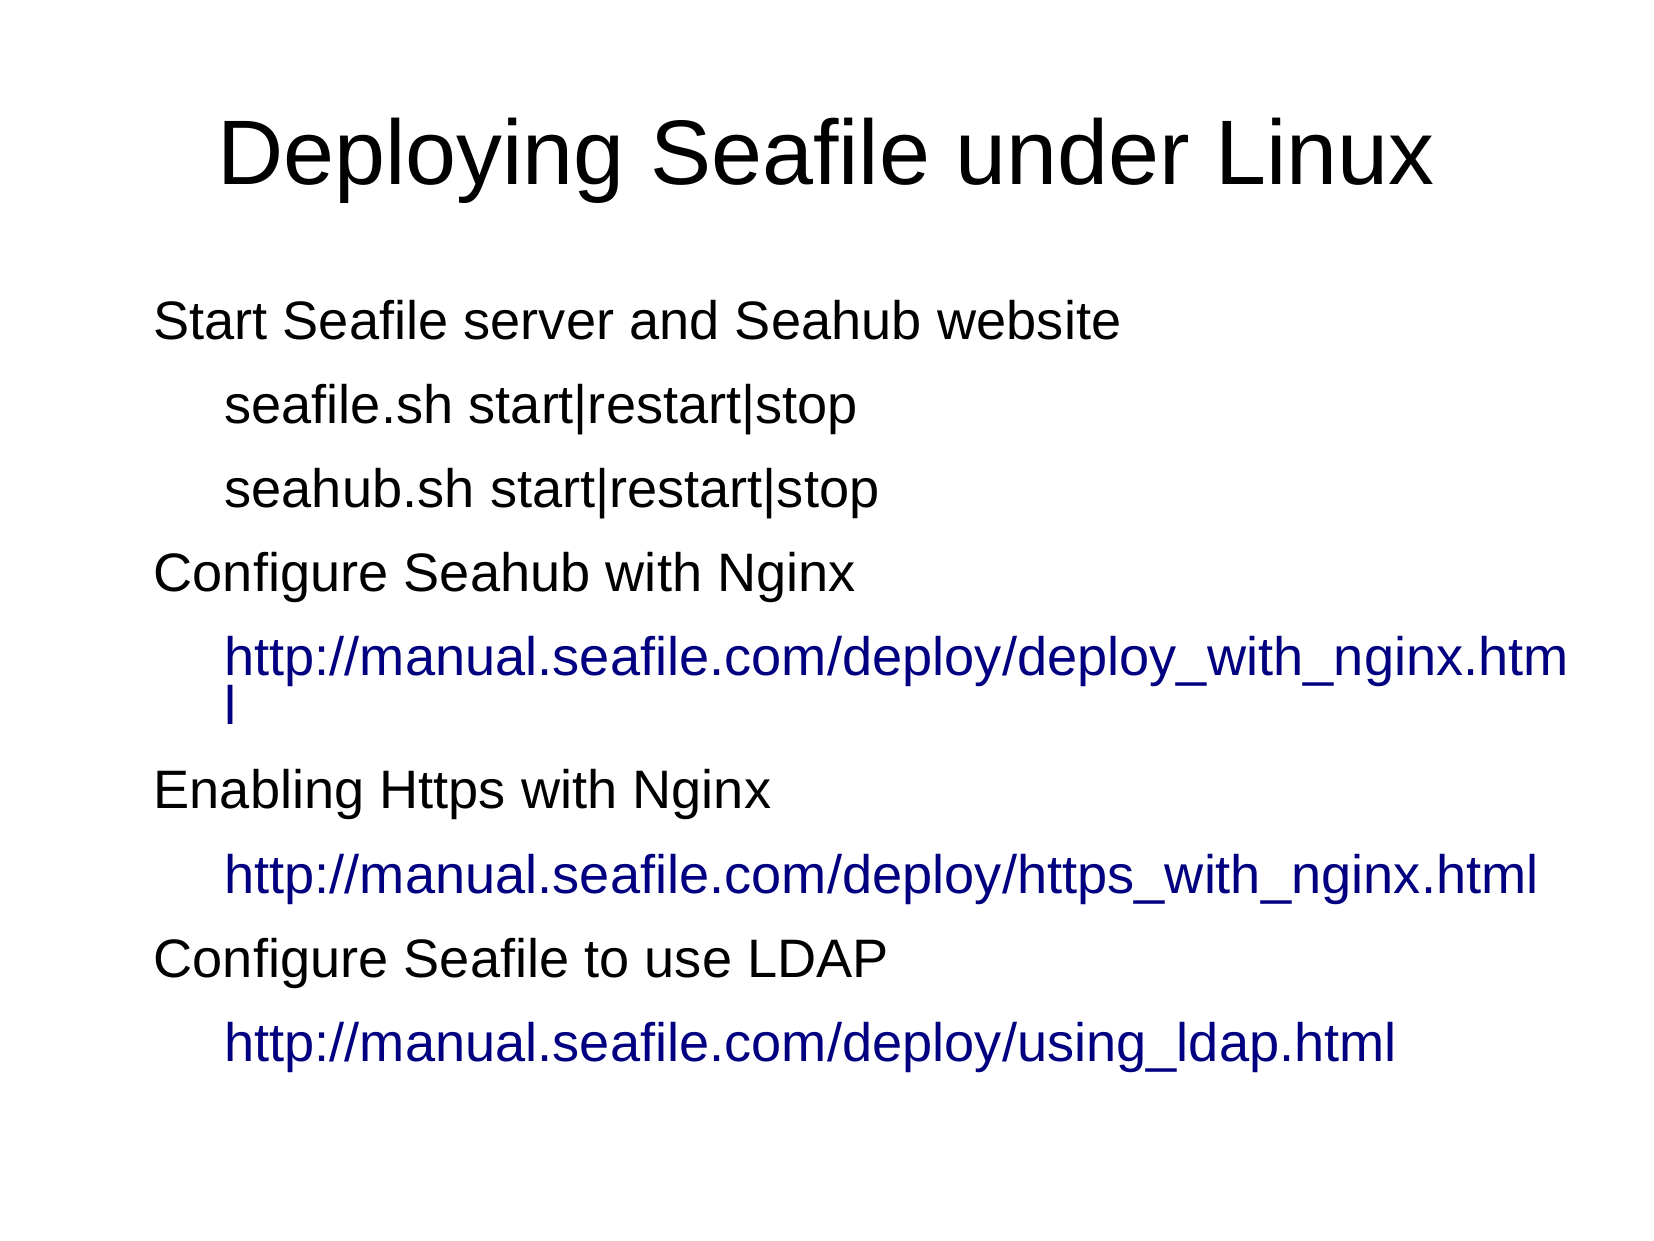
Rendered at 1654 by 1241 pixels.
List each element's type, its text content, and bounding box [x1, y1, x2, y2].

title Deploying Seafile under Linux [82, 49, 1571, 257]
list Start Seafile server and Seahub website seafile.sh start|restart|stop seahub.sh start|restart|stop Configure Seahub with Nginx http://manual.seafile.com/deploy/deploy_with_nginx.html Enabling Https with Nginx http://manual.seafile.com/deploy/https_with_nginx.html Configure Seafile to use LDAP http://manual.seafile.com/deploy/using_ldap.html [82, 290, 1583, 1075]
